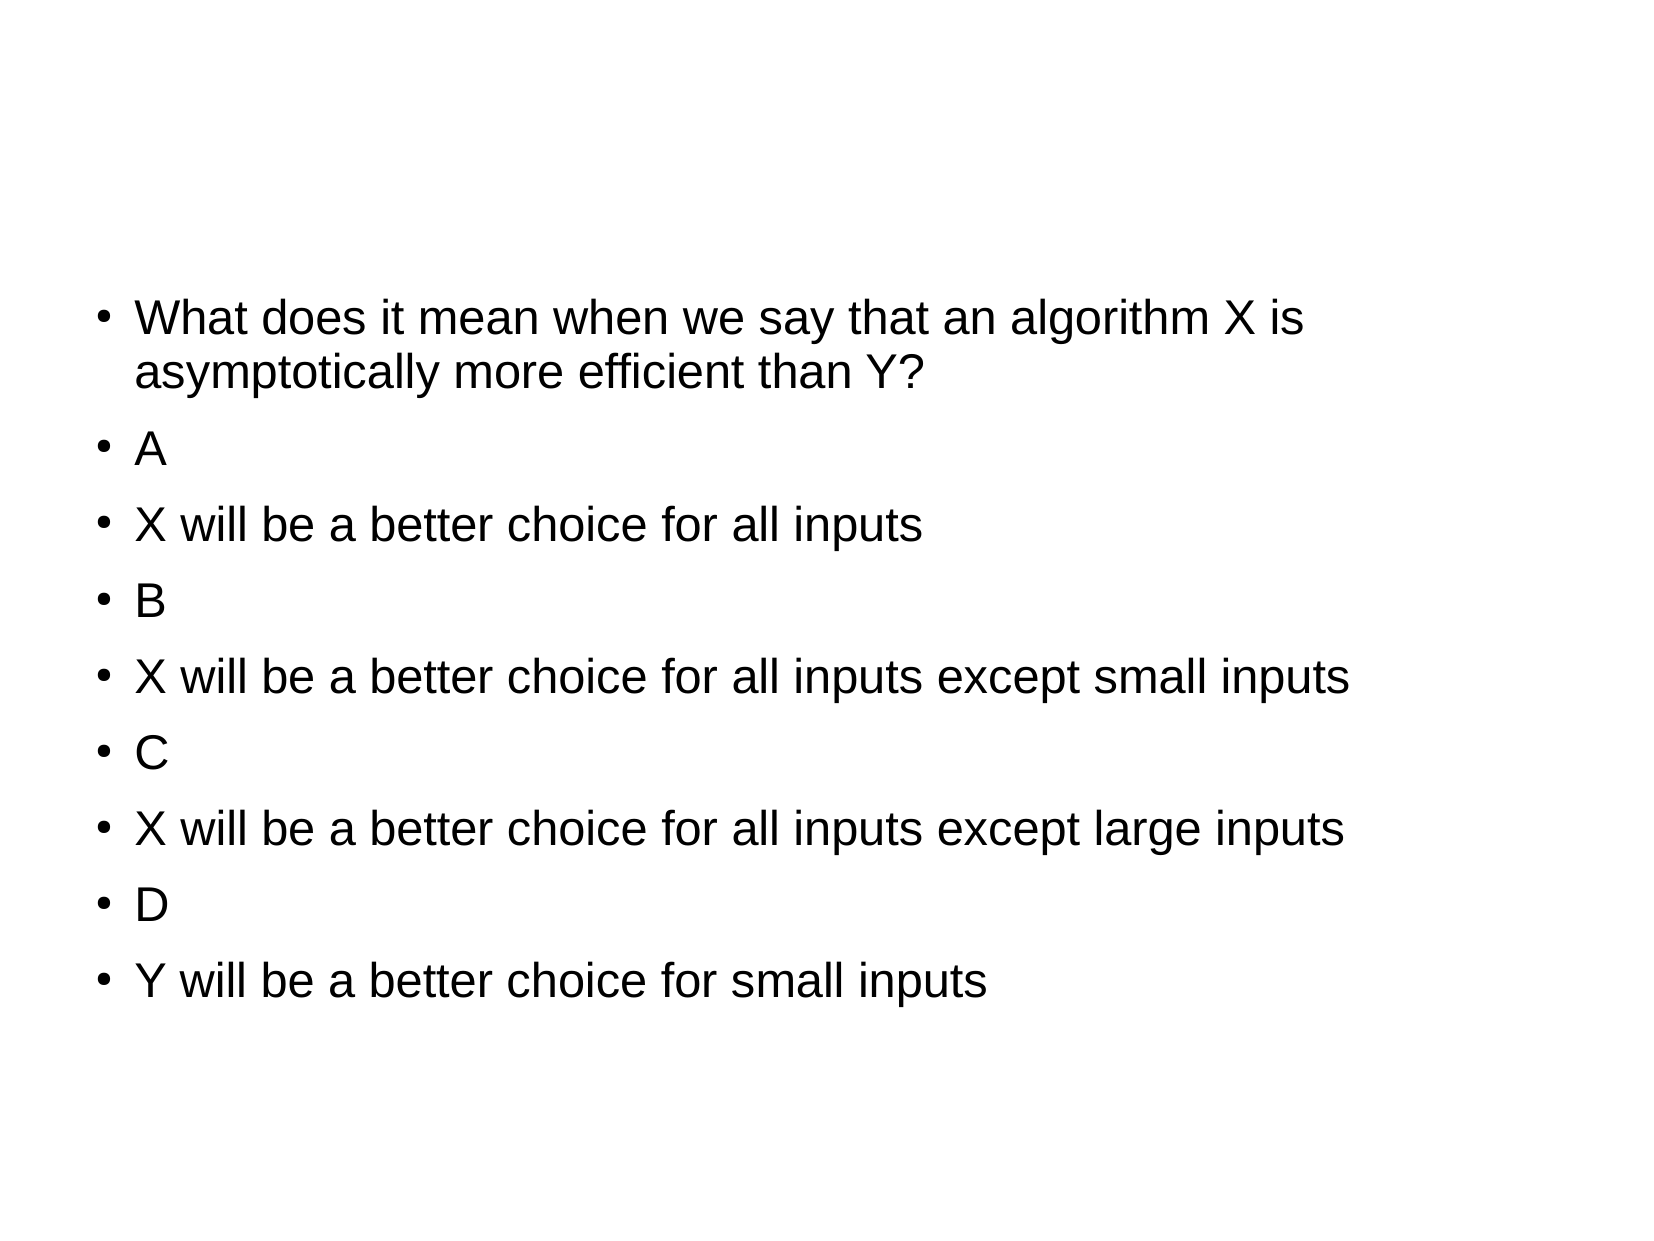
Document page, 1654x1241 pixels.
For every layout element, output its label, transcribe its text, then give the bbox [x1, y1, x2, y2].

list What does it mean when we say that an algorithm X is asymptotically more efficient than Y? A X will be a better choice for all inputs B X will be a better choice for all inputs except small inputs C X will be a better choice for all inputs except large inputs D Y will be a better choice for small inputs [82, 290, 1571, 1010]
